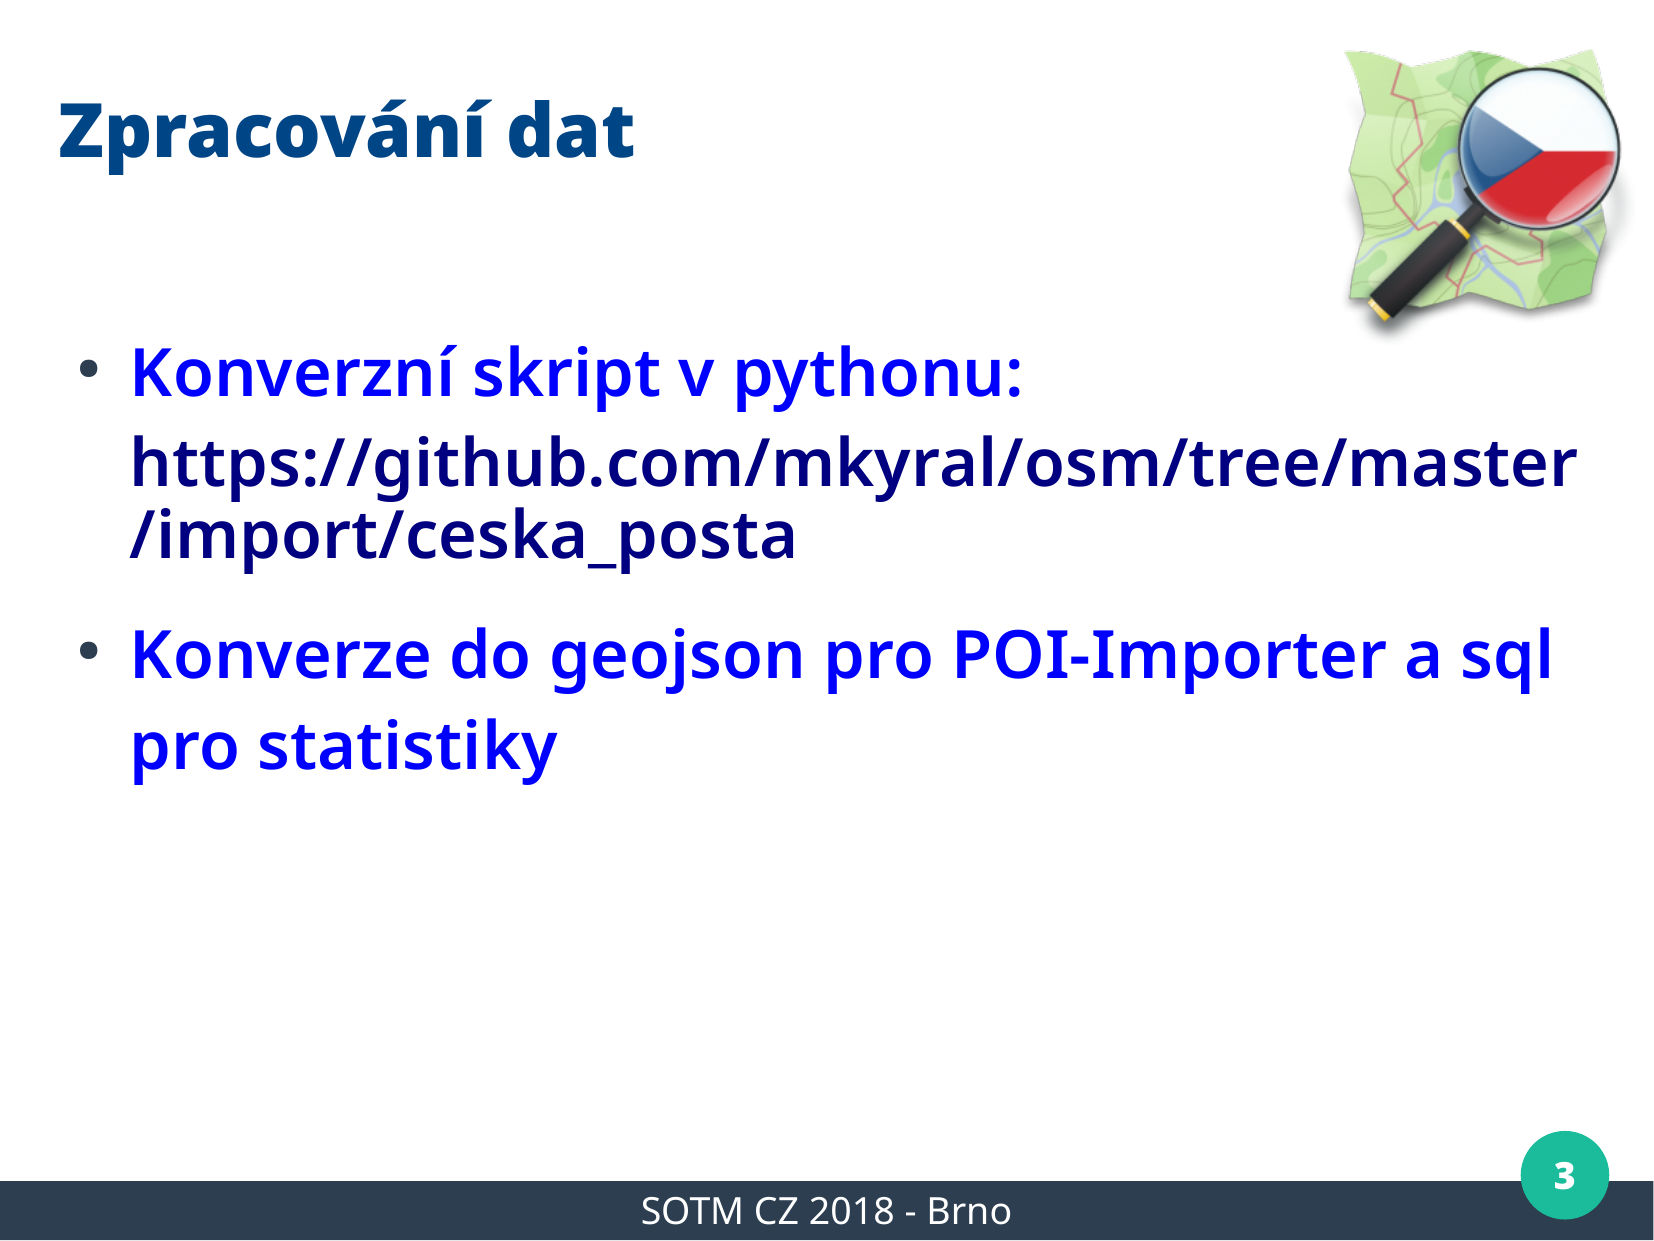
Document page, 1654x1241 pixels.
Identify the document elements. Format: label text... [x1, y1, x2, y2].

title Zpracování dat [59, 49, 1347, 207]
picture [1334, 49, 1635, 350]
list Konverzní skript v pythonu: https://github.com/mkyral/osm/tree/master/import/ceska_posta Konverze do geojson pro POI-Importer a sql pro statistiky [59, 324, 1595, 1152]
